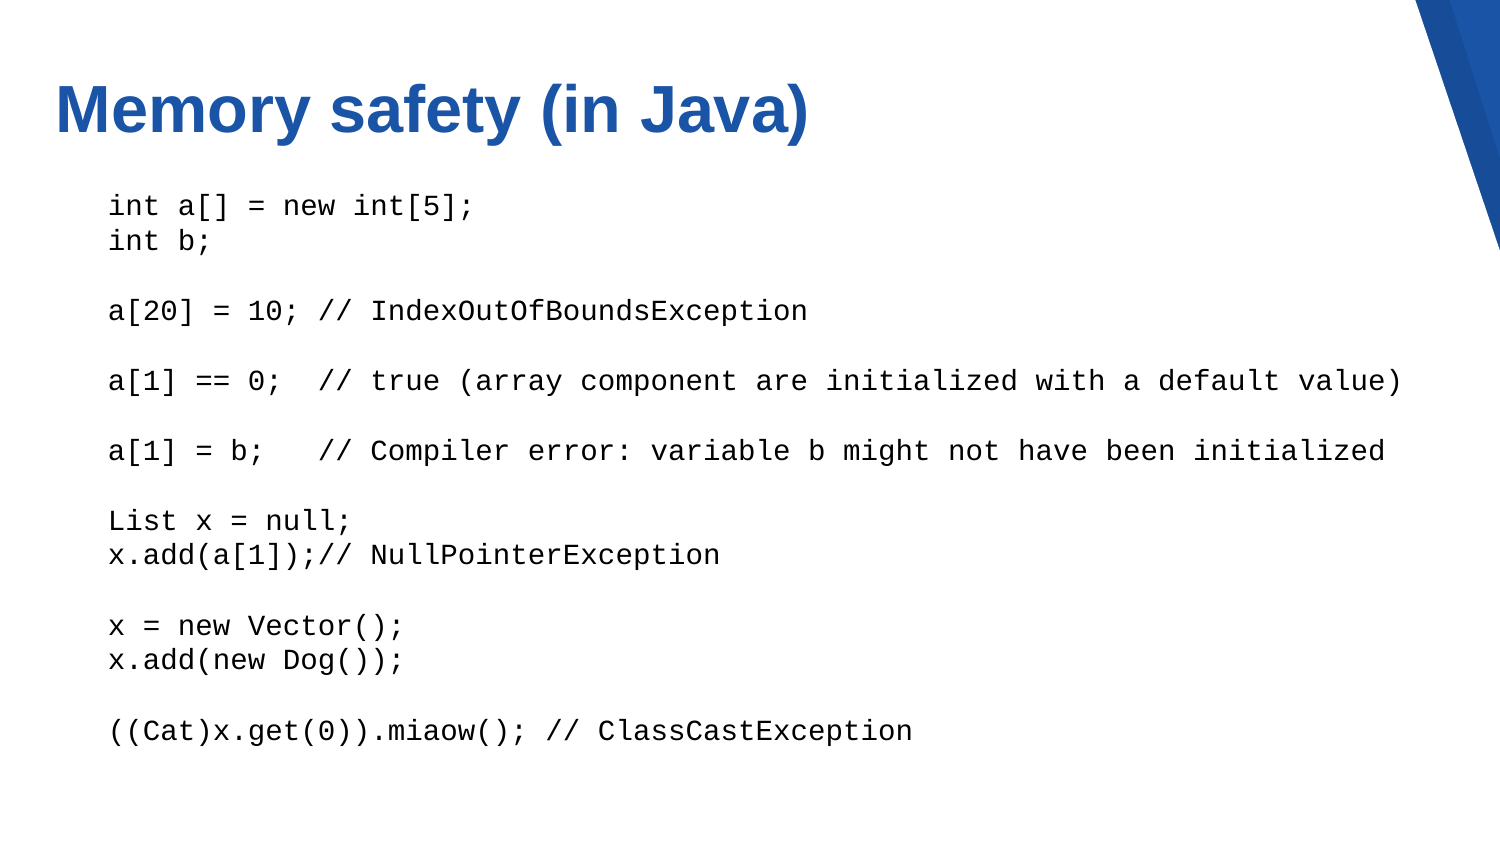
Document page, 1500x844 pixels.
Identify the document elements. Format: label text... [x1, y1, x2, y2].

title Memory safety (in Java) [40, 93, 1231, 161]
list int a[] = new int[5]; int b; a[20] = 10; // IndexOutOfBoundsException a[1] == 0; // true (array component are initialized with a default value) a[1] = b; // Compiler error: variable b might not have been initialized List x = null; x.add(a[1]);// NullPointerException x = new Vector(); x.add(new Dog()); ((Cat)x.get(0)).miaow(); // ClassCastException [92, 171, 1459, 844]
